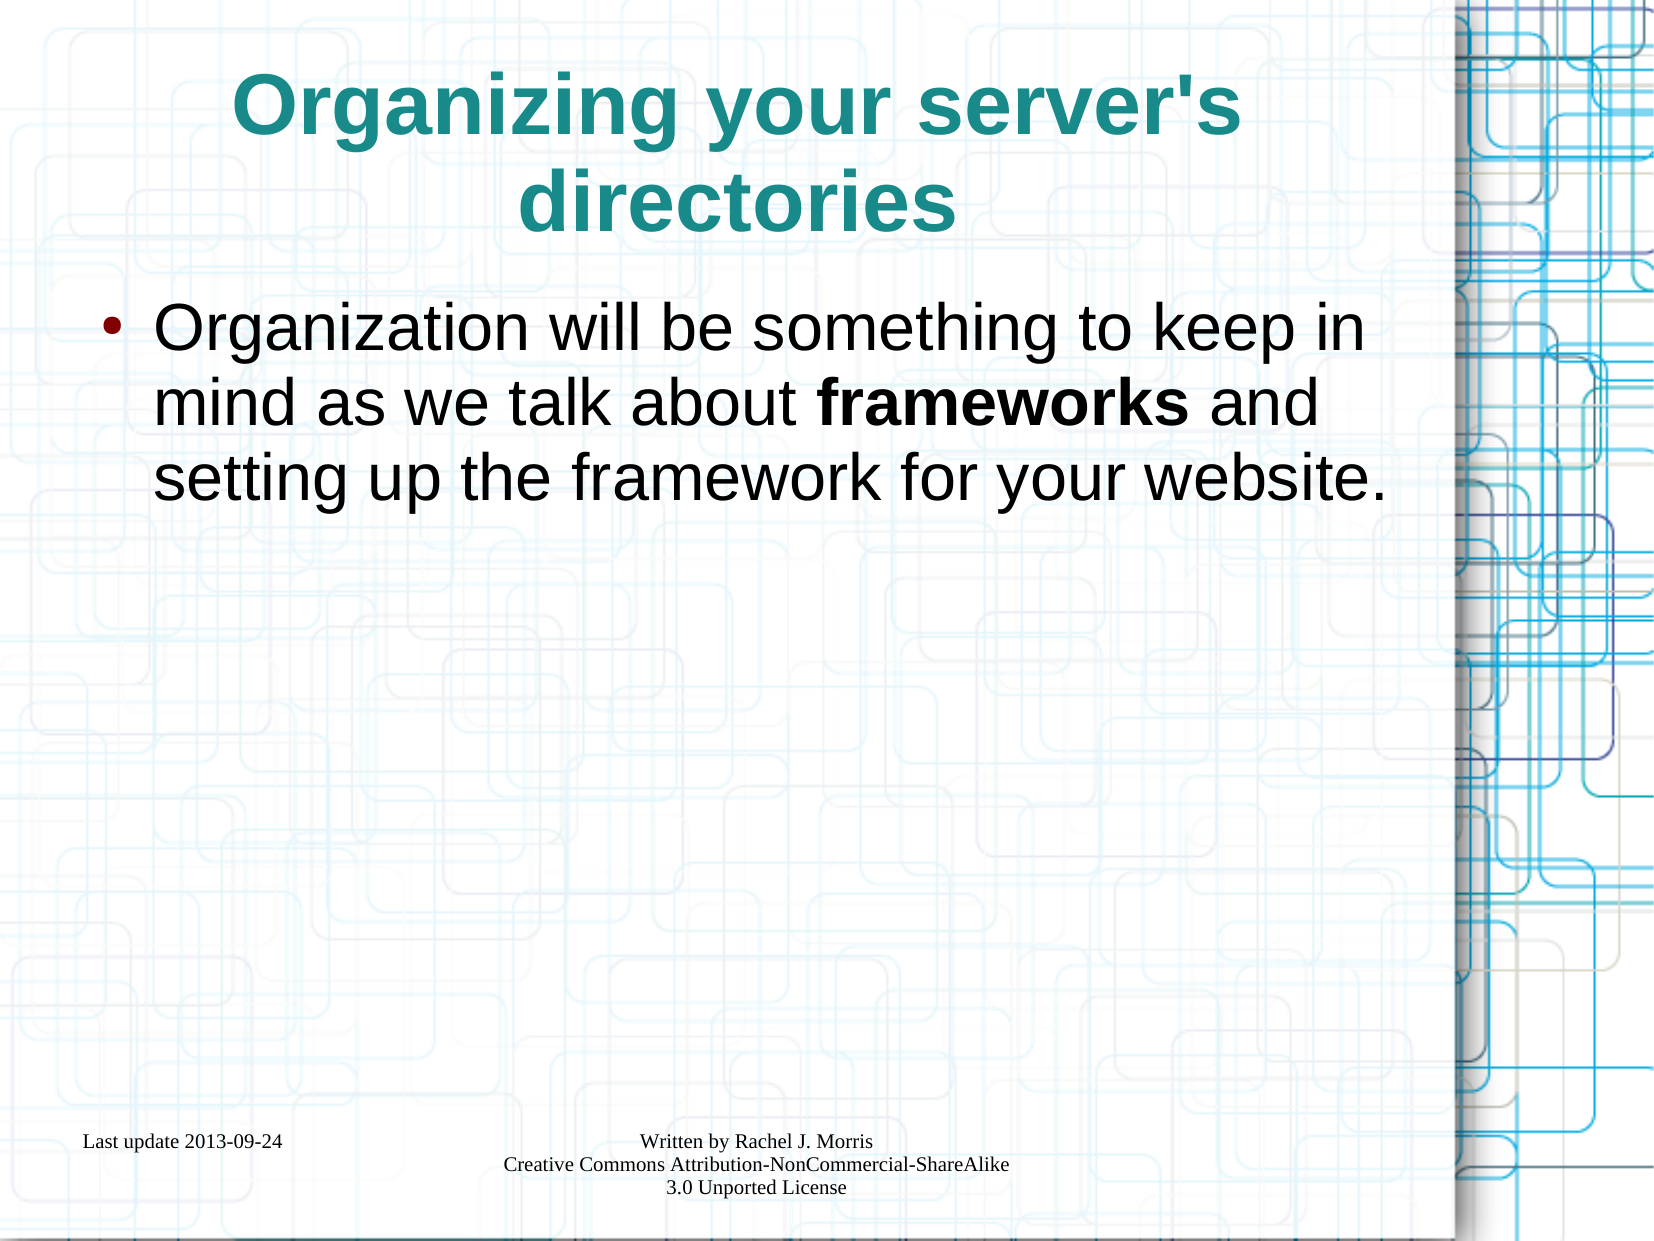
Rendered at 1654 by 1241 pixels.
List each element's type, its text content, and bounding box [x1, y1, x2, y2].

title Organizing your server's directories [59, 49, 1418, 257]
picture [0, 0, 1654, 1241]
list Organization will be something to keep in mind as we talk about frameworks and setting up the framework for your website. [82, 290, 1418, 1010]
